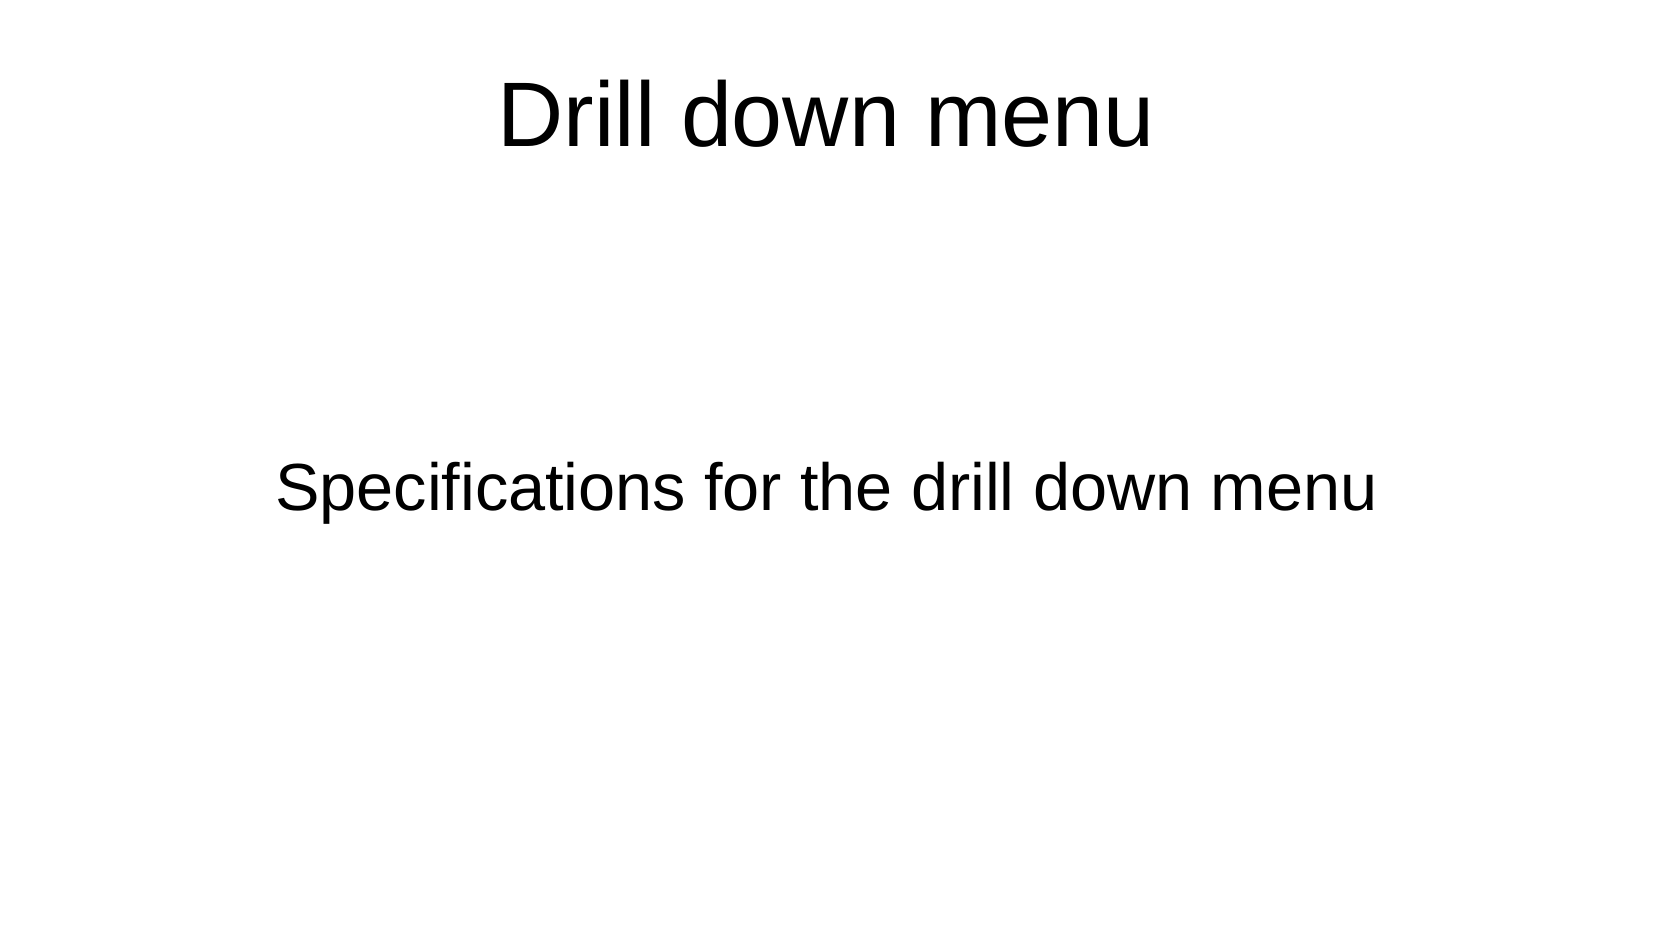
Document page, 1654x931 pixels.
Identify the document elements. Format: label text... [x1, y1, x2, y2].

title Drill down menu [82, 37, 1571, 193]
subtitle Specifications for the drill down menu [82, 217, 1571, 758]
